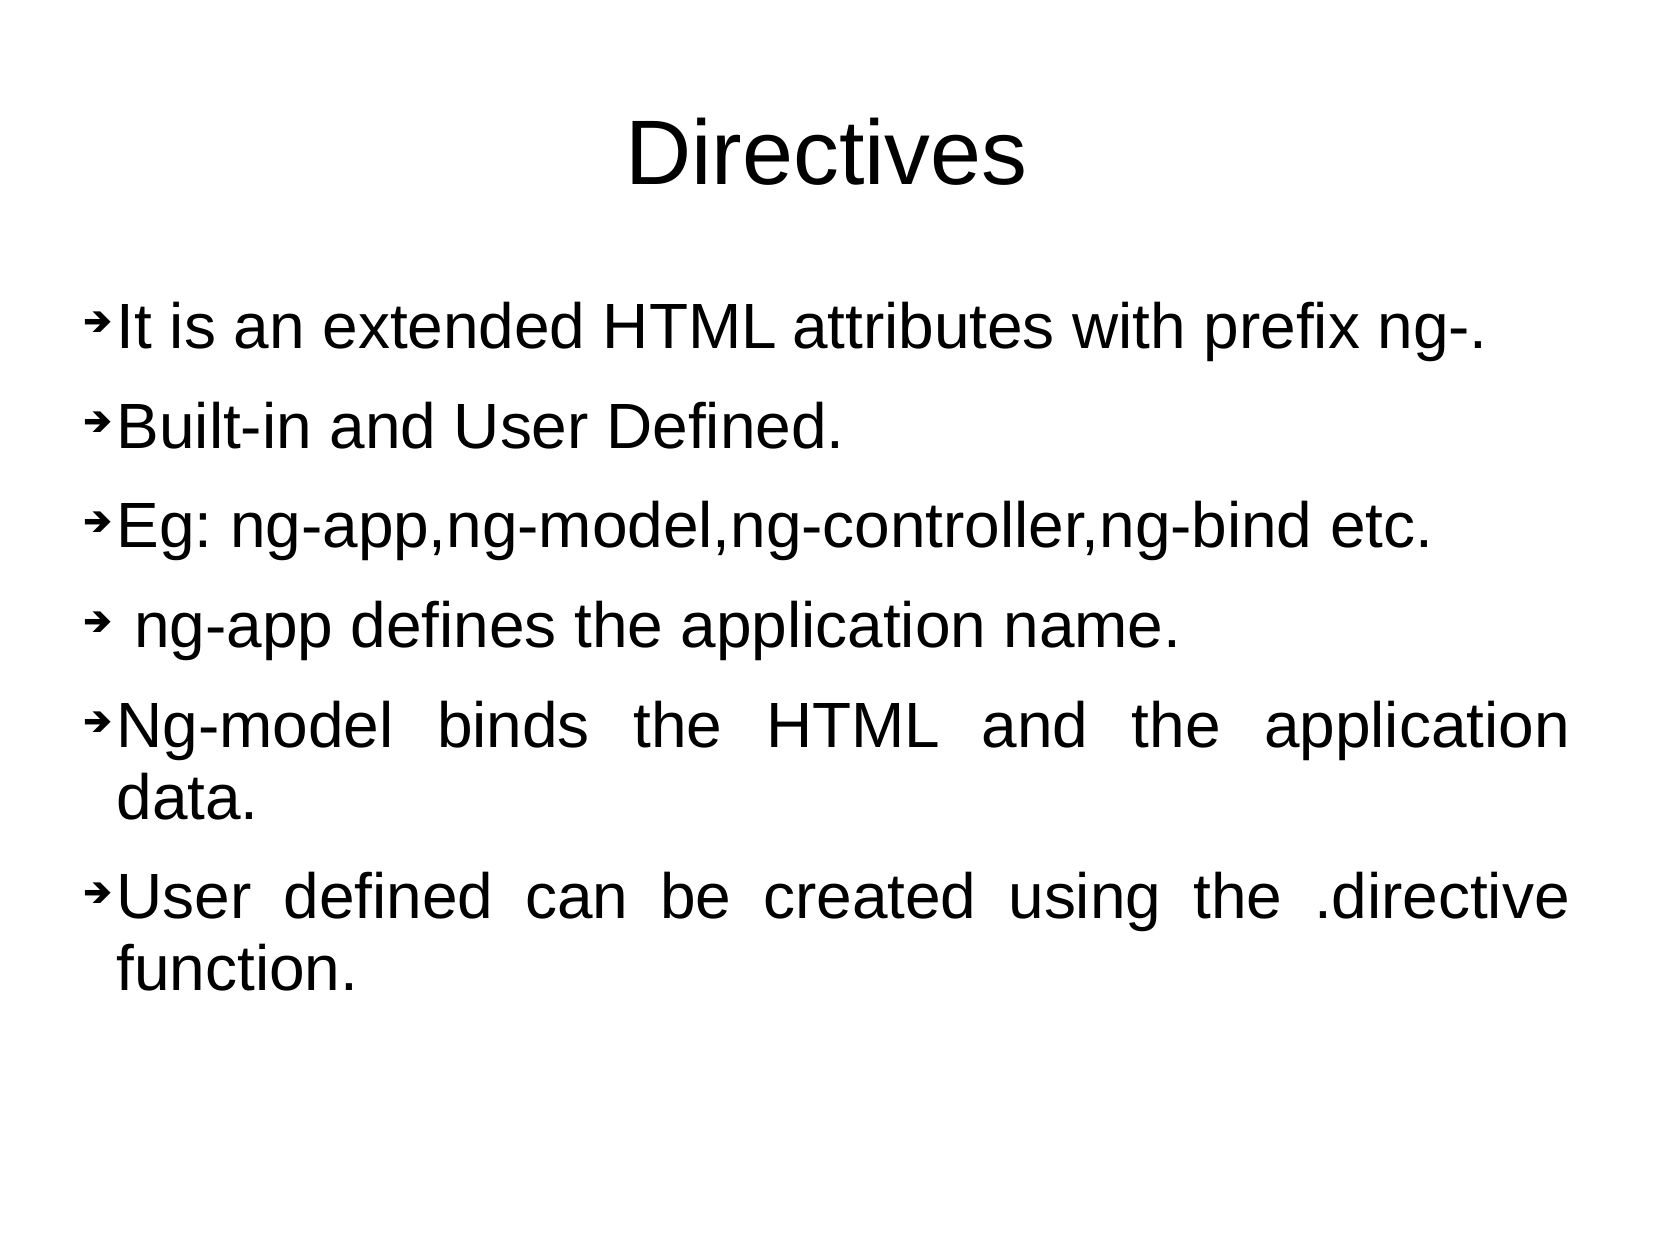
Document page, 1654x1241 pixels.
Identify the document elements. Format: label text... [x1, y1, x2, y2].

list It is an extended HTML attributes with prefix ng-. Built-in and User Defined. Eg: ng-app,ng-model,ng-controller,ng-bind etc. ng-app defines the application name. Ng-model binds the HTML and the application data. User defined can be created using the .directive function. [82, 290, 1571, 1010]
title Directives [82, 49, 1571, 257]
